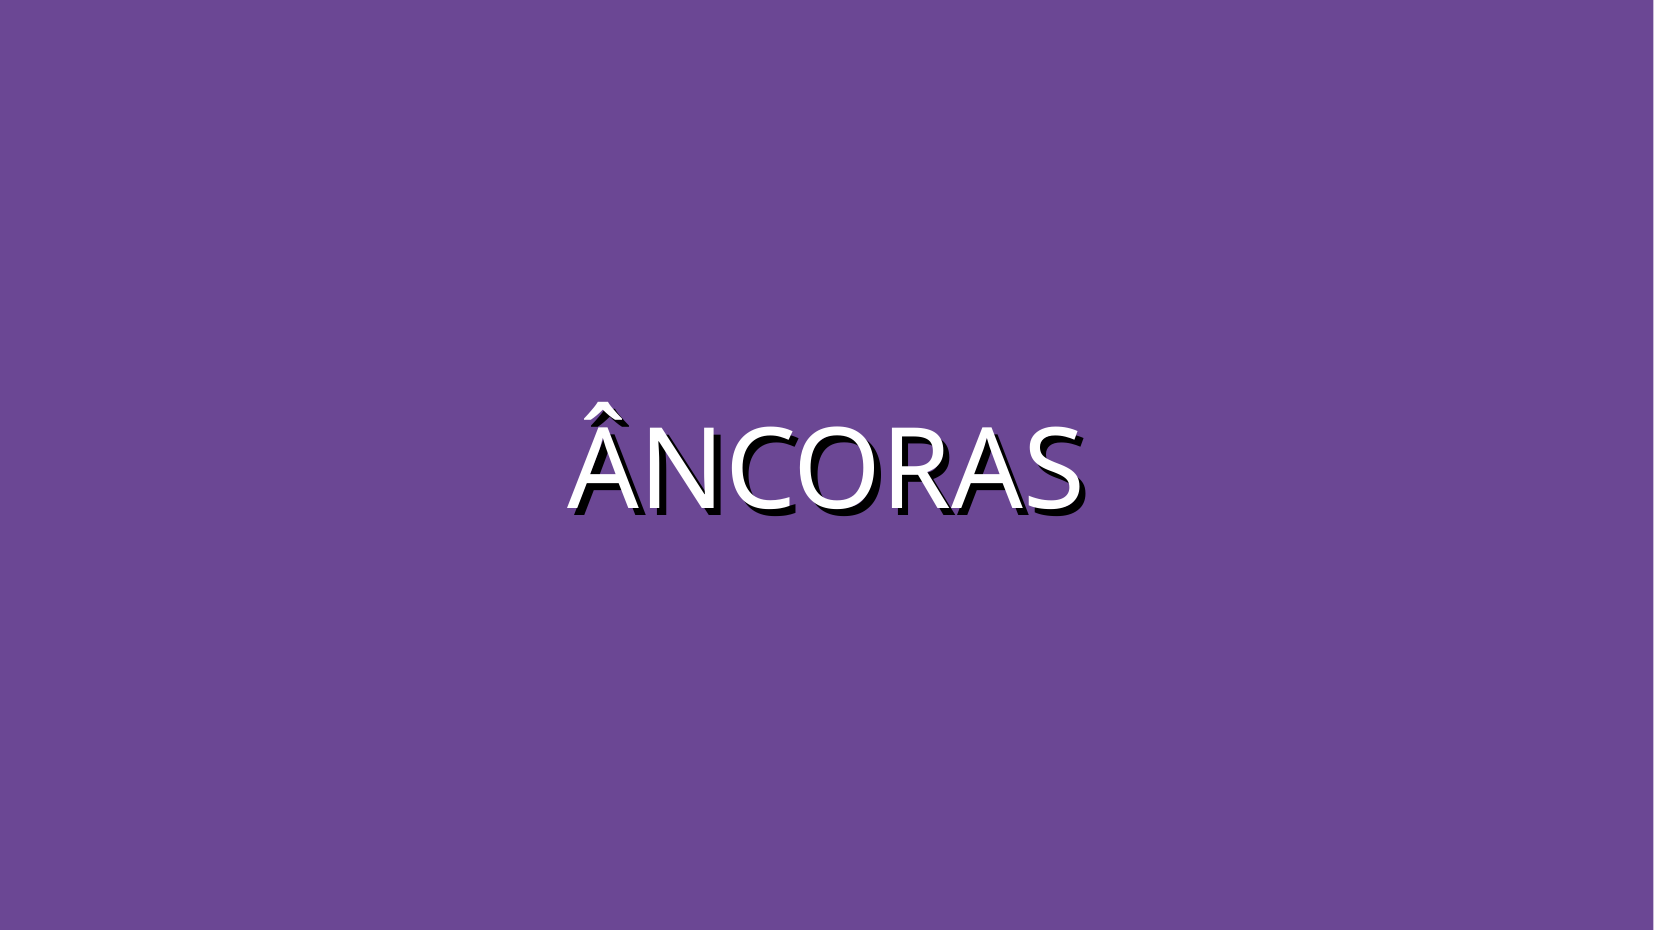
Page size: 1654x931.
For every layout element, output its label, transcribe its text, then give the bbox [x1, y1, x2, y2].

subtitle ÂNCORAS [82, 105, 1571, 826]
